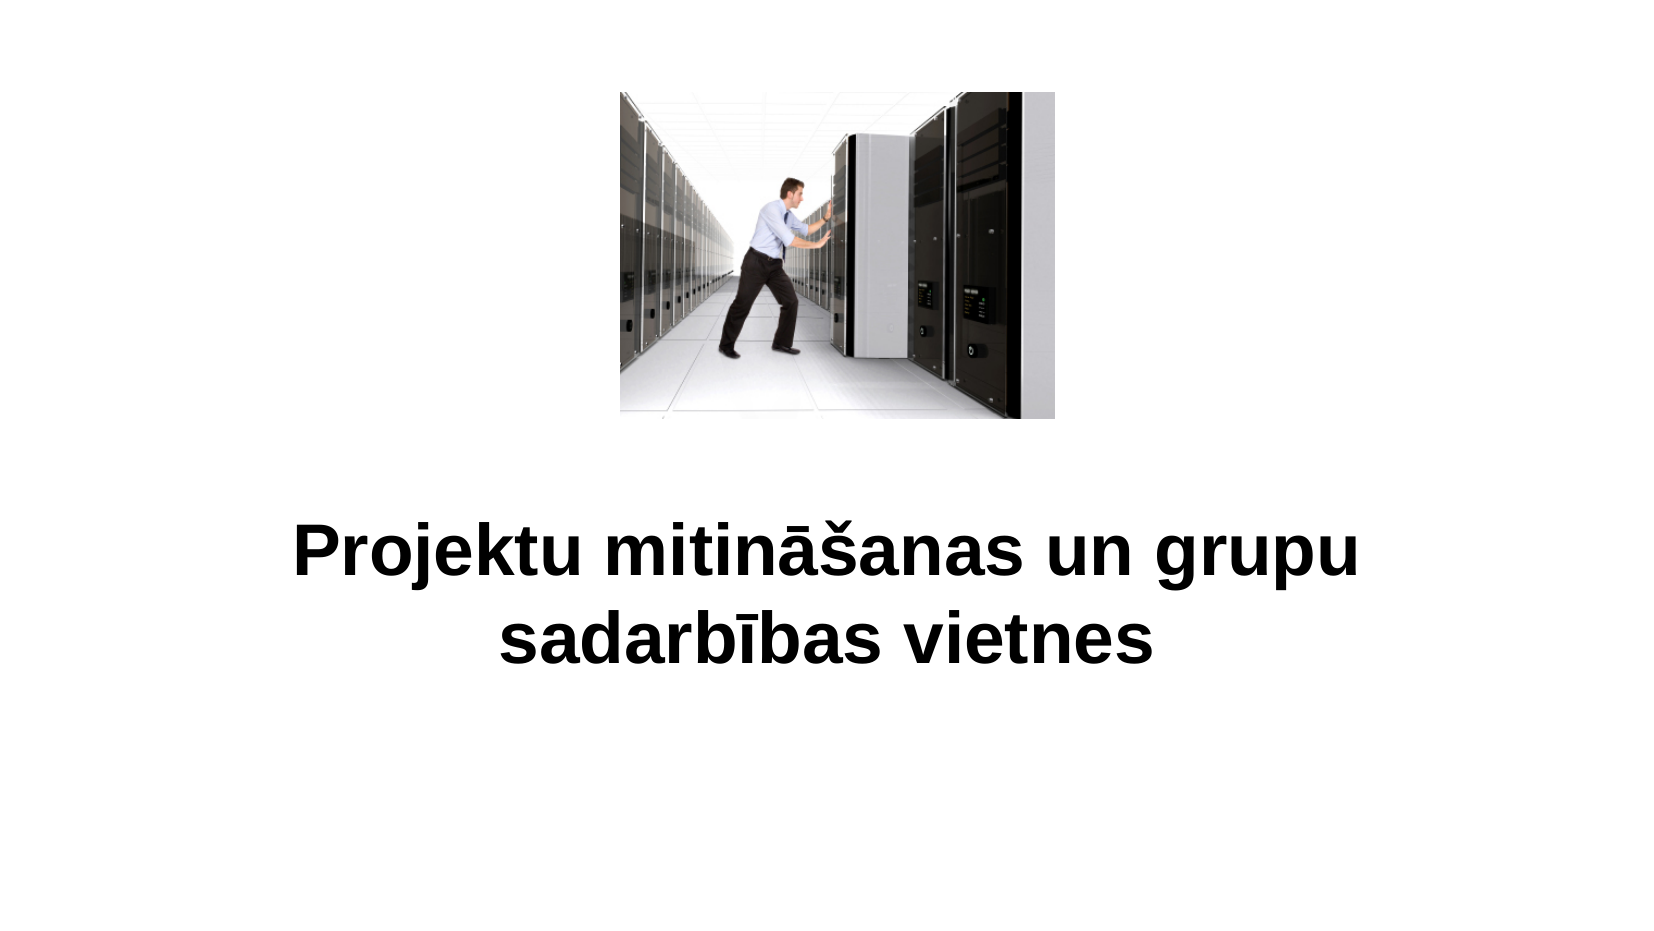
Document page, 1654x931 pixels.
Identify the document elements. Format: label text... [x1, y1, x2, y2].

title Projektu mitināšanas un grupu sadarbības vietnes [268, 498, 1385, 682]
picture [620, 92, 1055, 419]
